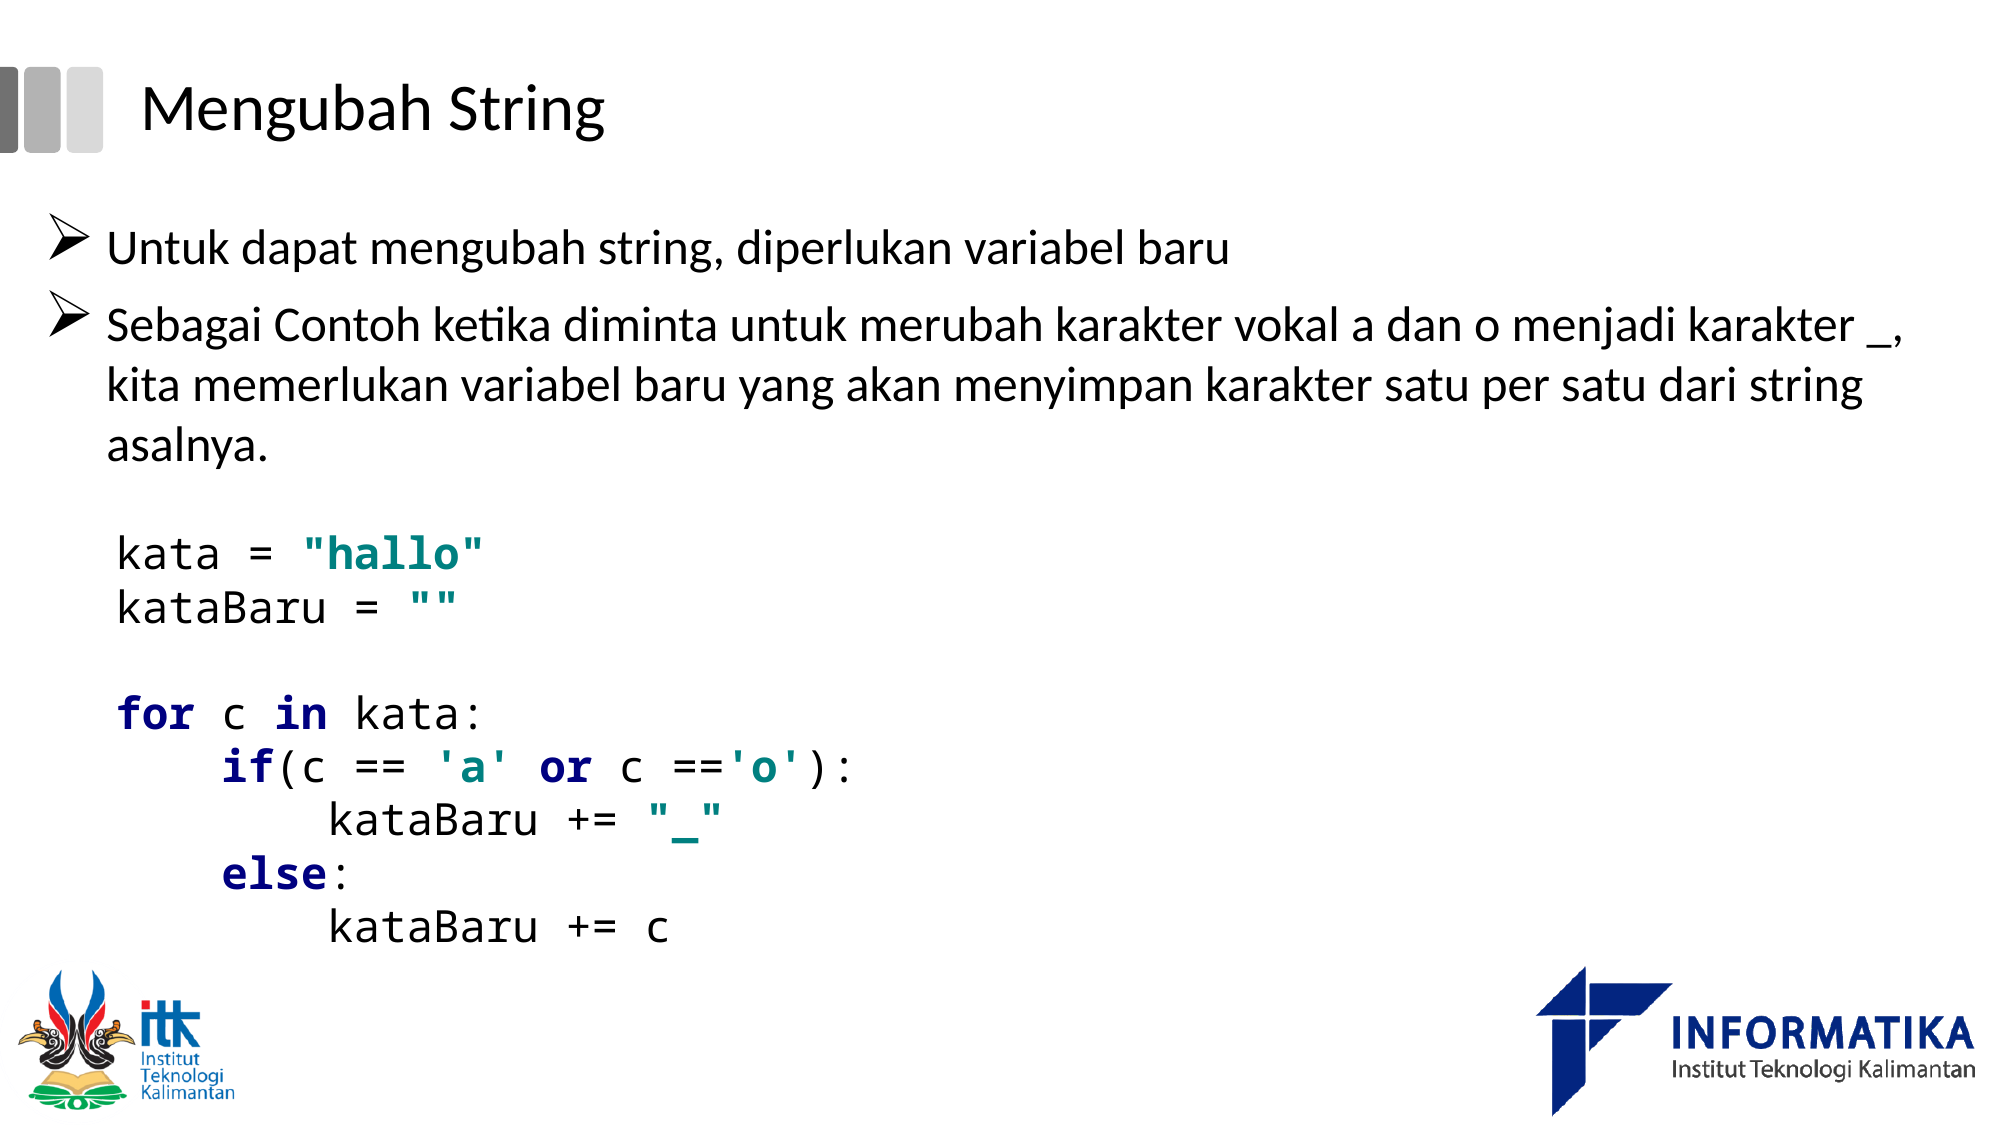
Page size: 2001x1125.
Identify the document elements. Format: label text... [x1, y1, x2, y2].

picture [1534, 965, 1976, 1118]
text_box Untuk dapat mengubah string, diperlukan variabel baru Sebagai Contoh ketika diminta untuk merubah karakter vokal a dan o menjadi karakter _, kita memerlukan variabel baru yang akan menyimpan karakter satu per satu dari string asalnya. [29, 207, 1971, 480]
text_box kata = "hallo" kataBaru = "" for c in kata: if(c == 'a' or c =='o'): kataBaru += "_" else: kataBaru += c [95, 515, 1238, 962]
title Mengubah String [119, 53, 1845, 177]
picture [0, 935, 253, 1125]
